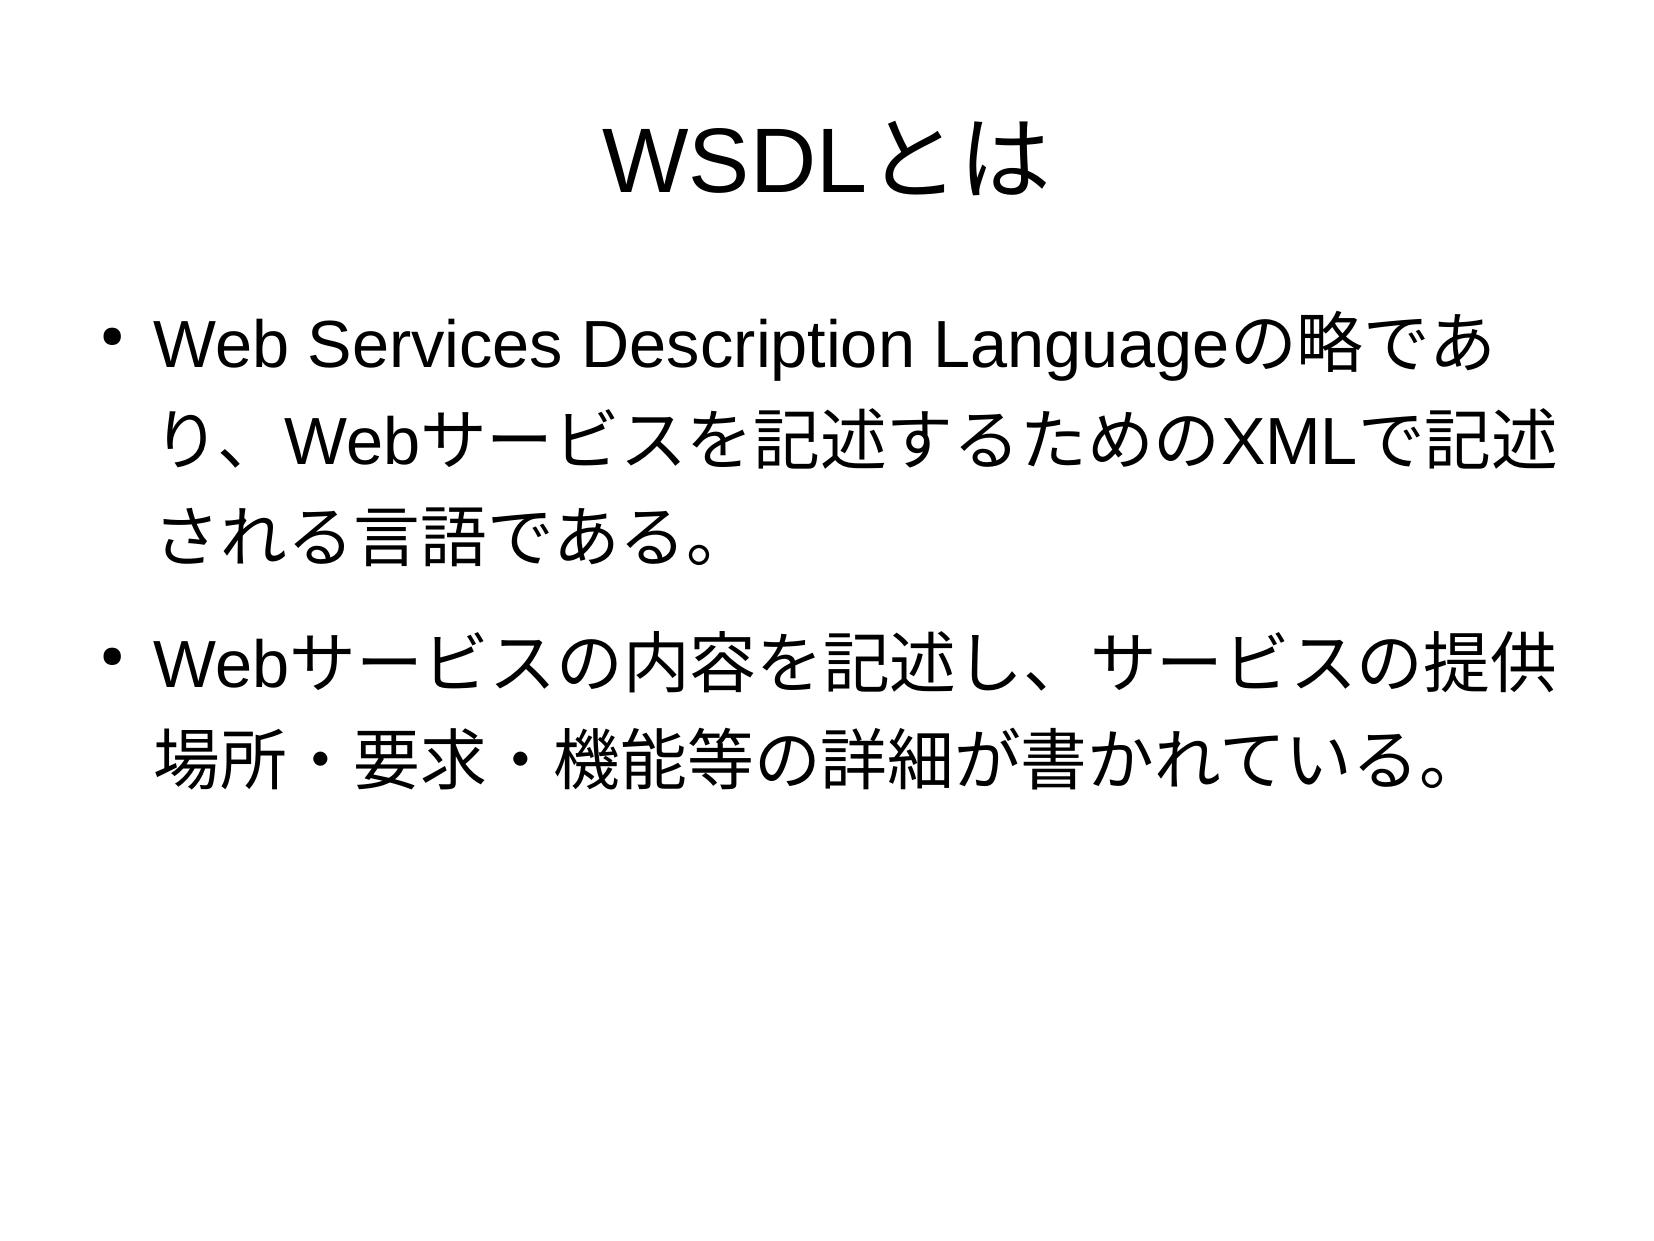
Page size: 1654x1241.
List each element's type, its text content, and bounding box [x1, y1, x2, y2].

list Web Services Description Languageの略であり、Webサービスを記述するためのXMLで記述される言語である。 Webサービスの内容を記述し、サービスの提供場所・要求・機能等の詳細が書かれている。 [82, 290, 1571, 1109]
title WSDLとは [82, 49, 1571, 257]
